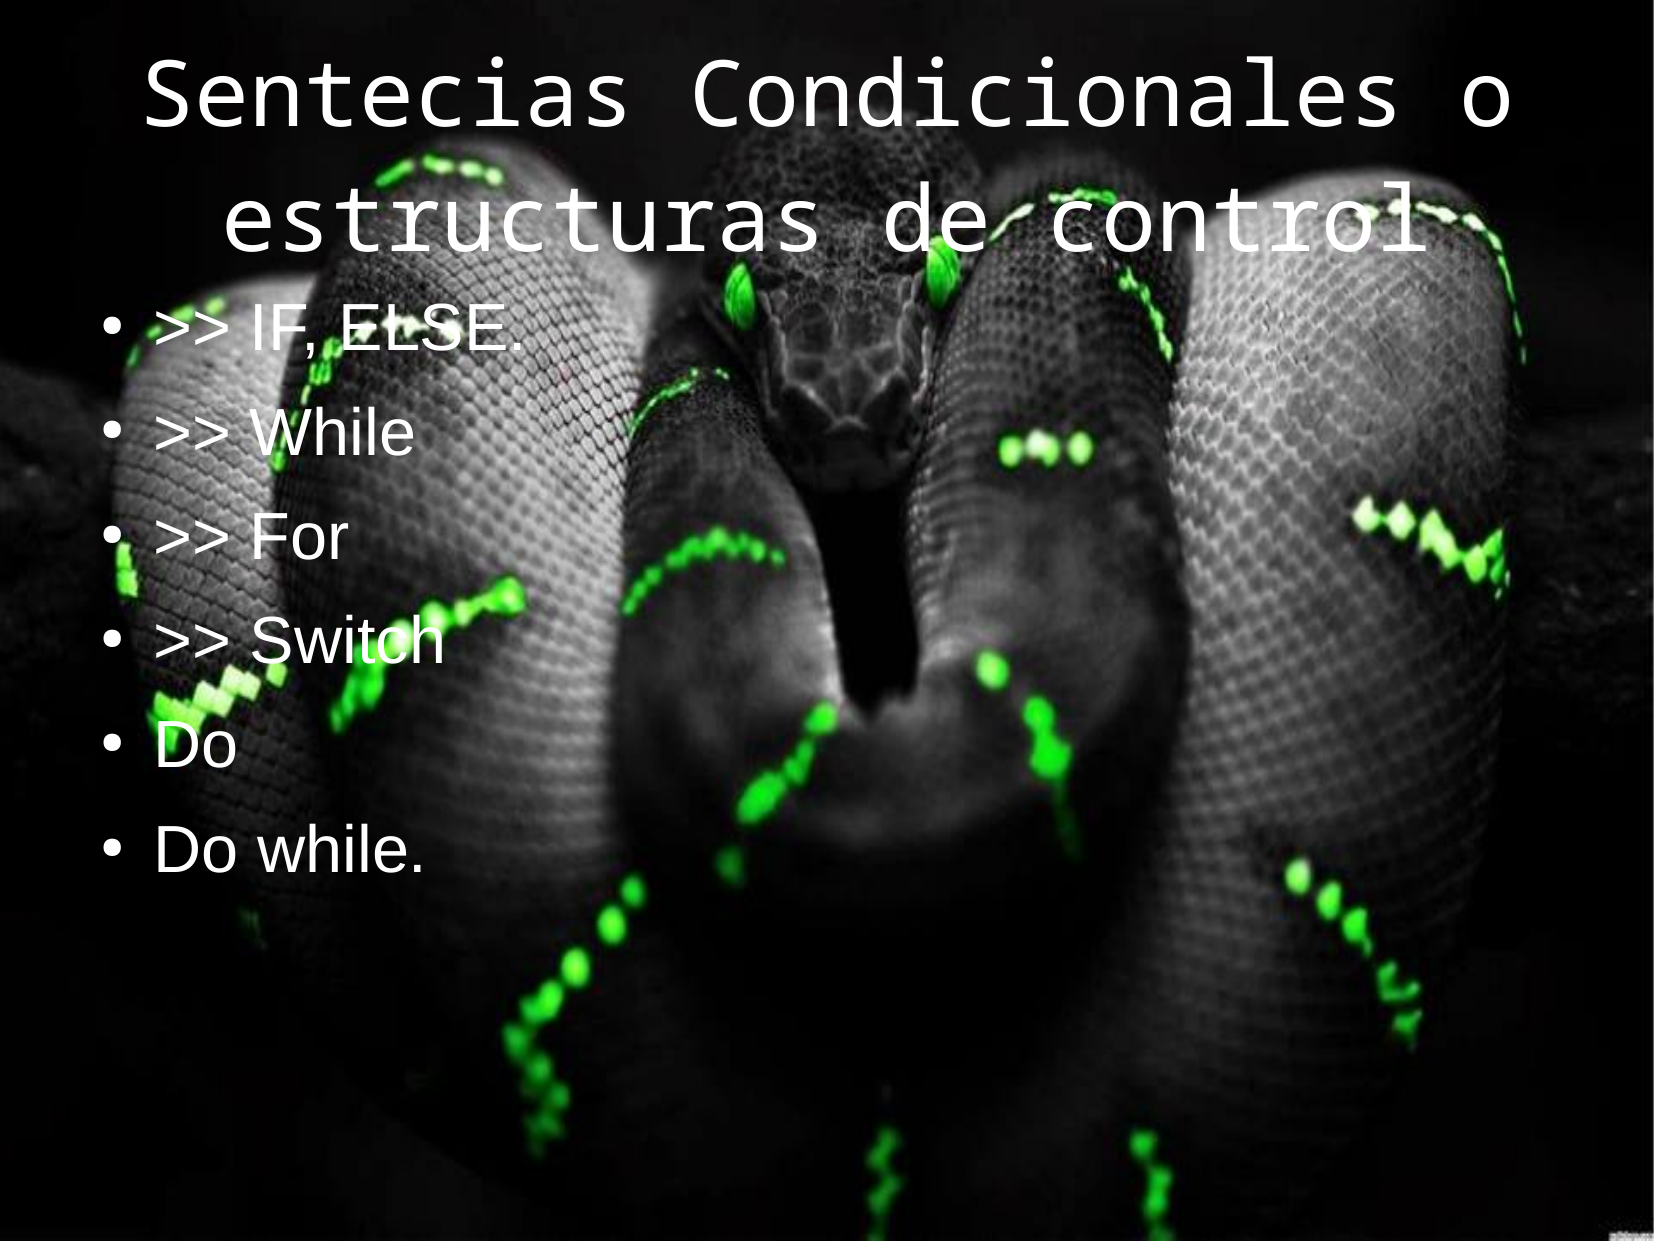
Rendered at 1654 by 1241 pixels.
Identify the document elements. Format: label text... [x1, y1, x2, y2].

title Sentecias Condicionales o estructuras de control [82, 30, 1571, 276]
list >> IF, ELSE. >> While >> For >> Switch Do Do while. [82, 290, 1571, 1010]
picture [0, 0, 1654, 1241]
